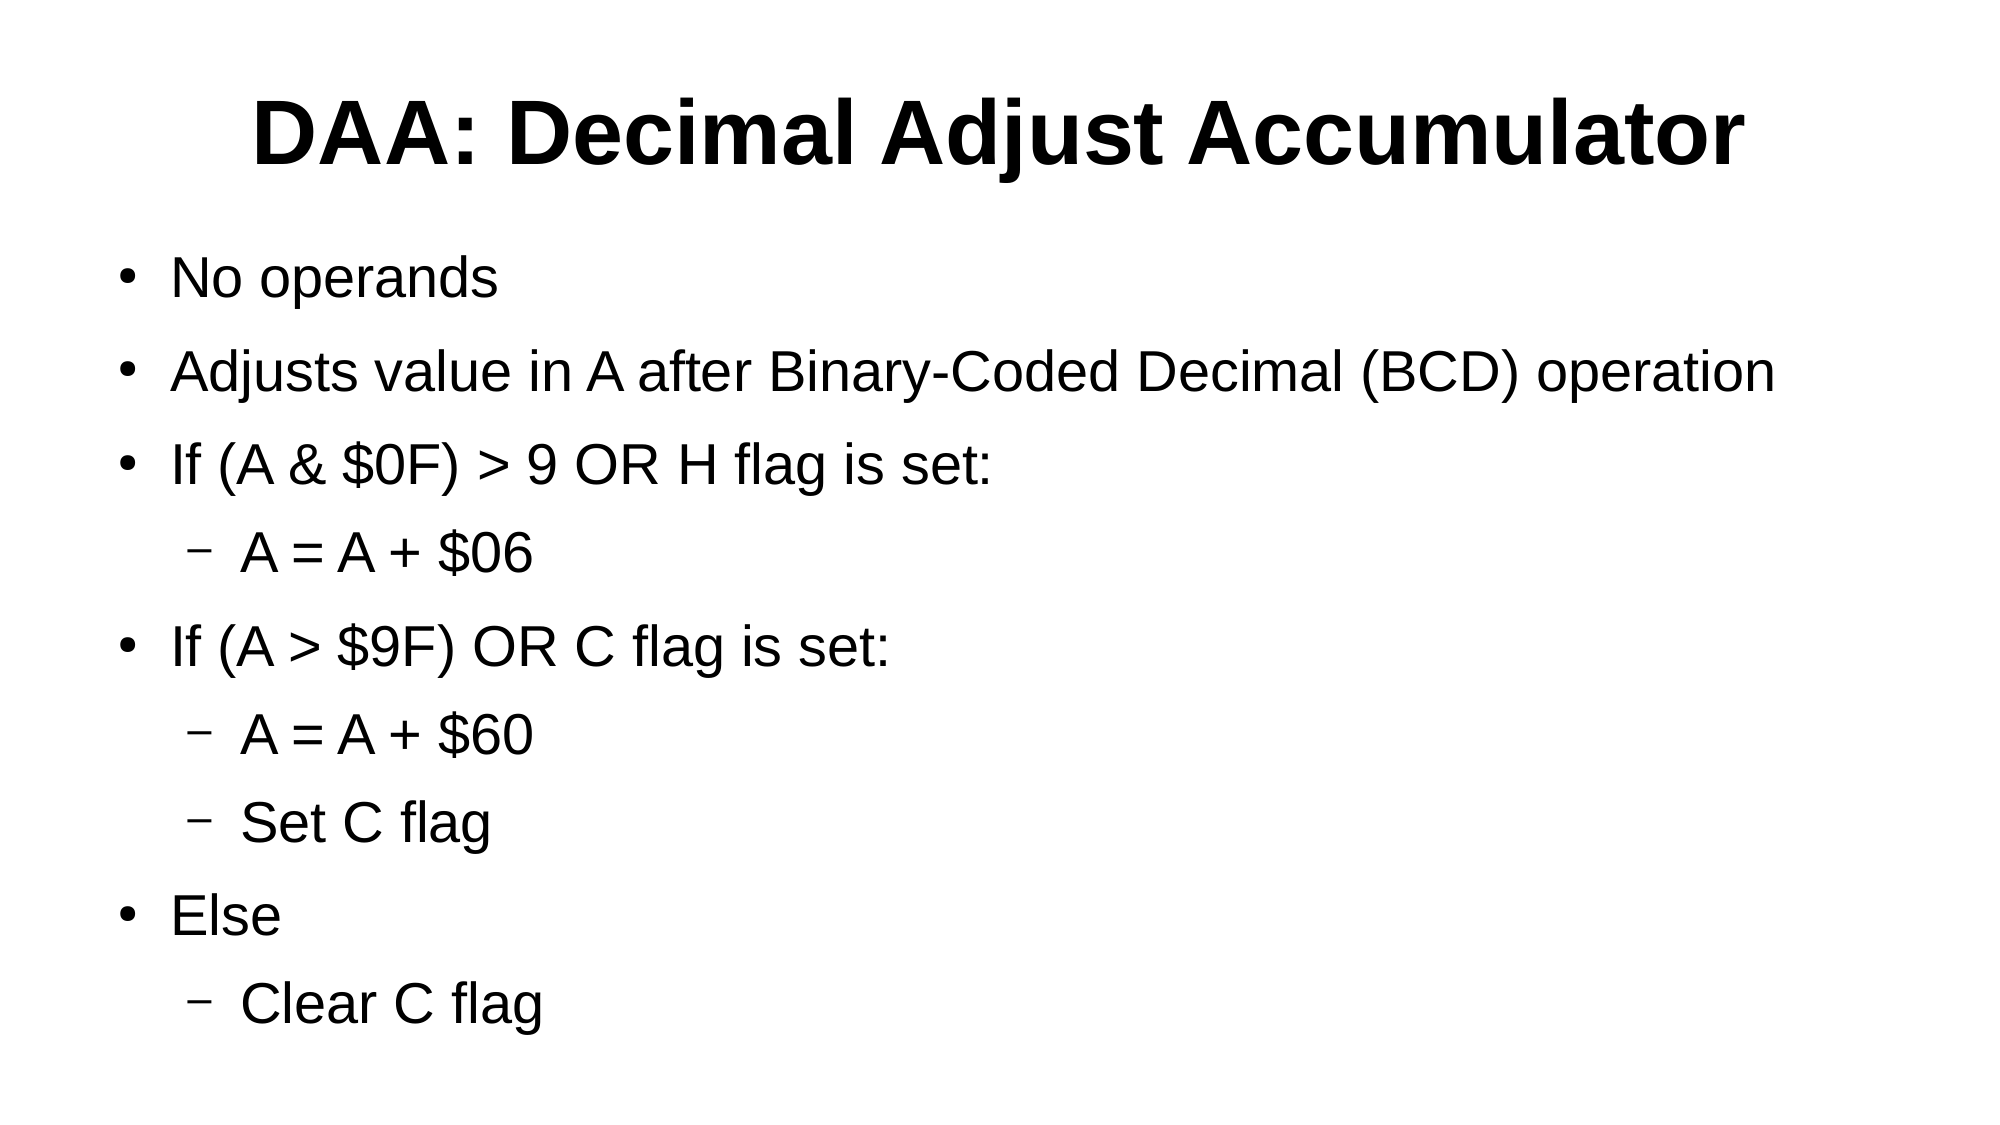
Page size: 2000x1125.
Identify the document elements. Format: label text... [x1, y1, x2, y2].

list No operands Adjusts value in A after Binary-Coded Decimal (BCD) operation If (A & $0F) > 9 OR H flag is set: A = A + $06 If (A > $9F) OR C flag is set: A = A + $60 Set C flag Else Clear C flag [99, 244, 1935, 1038]
title DAA: Decimal Adjust Accumulator [137, 24, 1862, 242]
